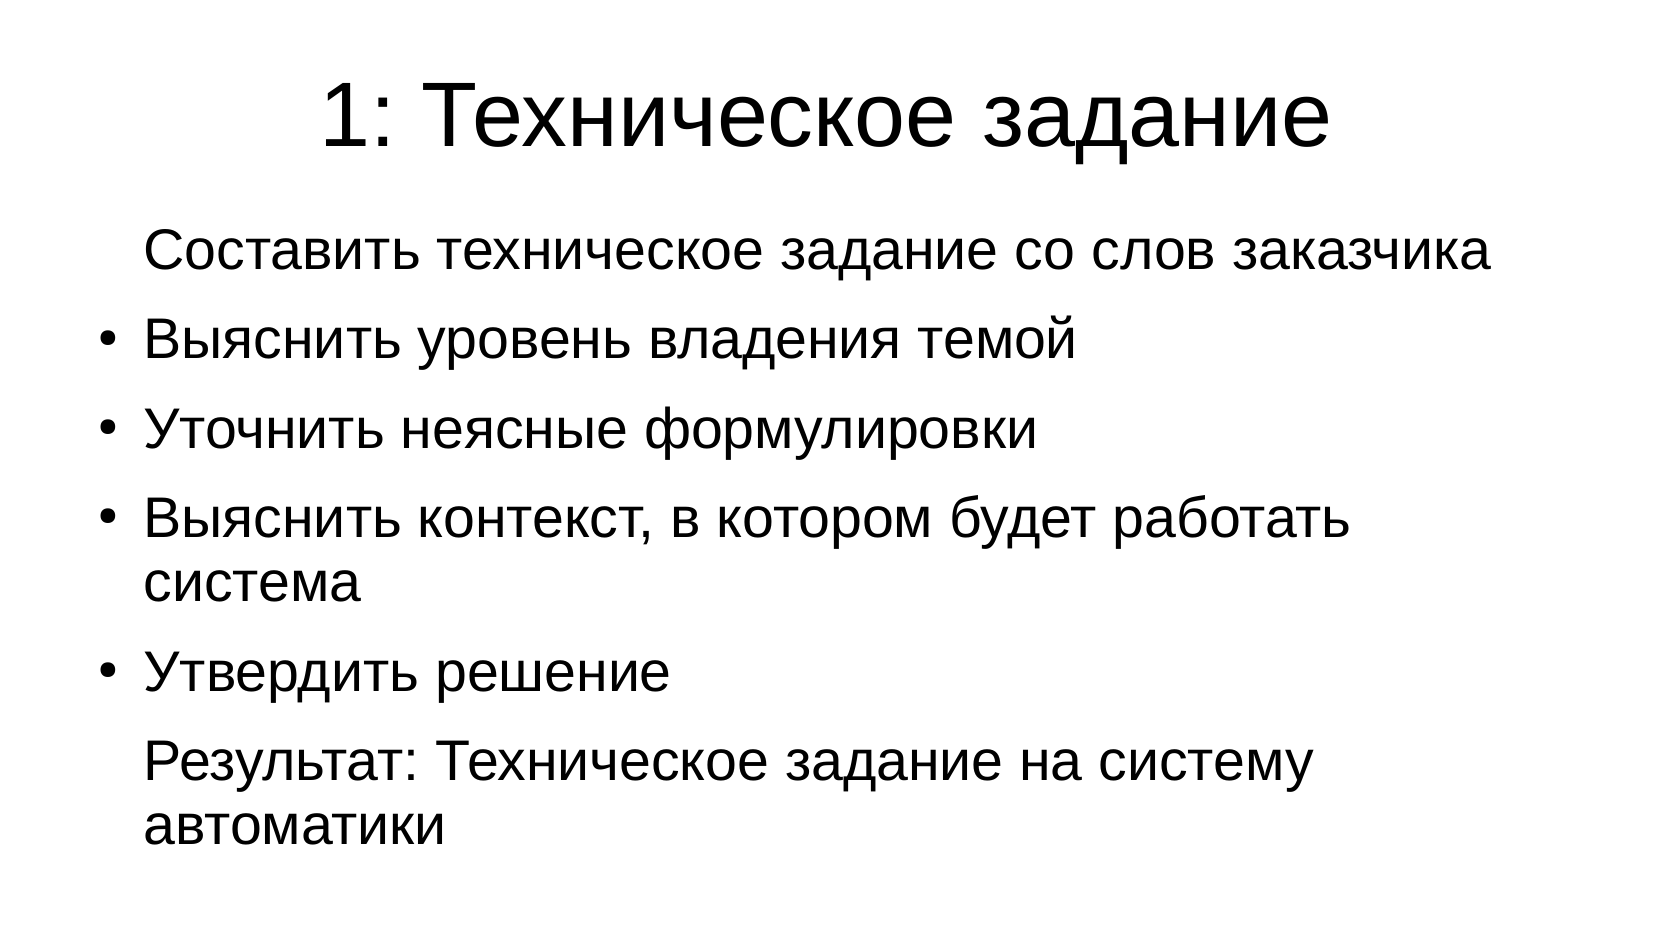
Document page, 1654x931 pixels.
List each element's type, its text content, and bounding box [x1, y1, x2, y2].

list Составить техническое задание со слов заказчика Выяснить уровень владения темой Уточнить неясные формулировки Выяснить контекст, в котором будет работать система Утвердить решение Результат: Техническое задание на систему автоматики [82, 217, 1571, 863]
title 1: Техническое задание [82, 37, 1571, 193]
